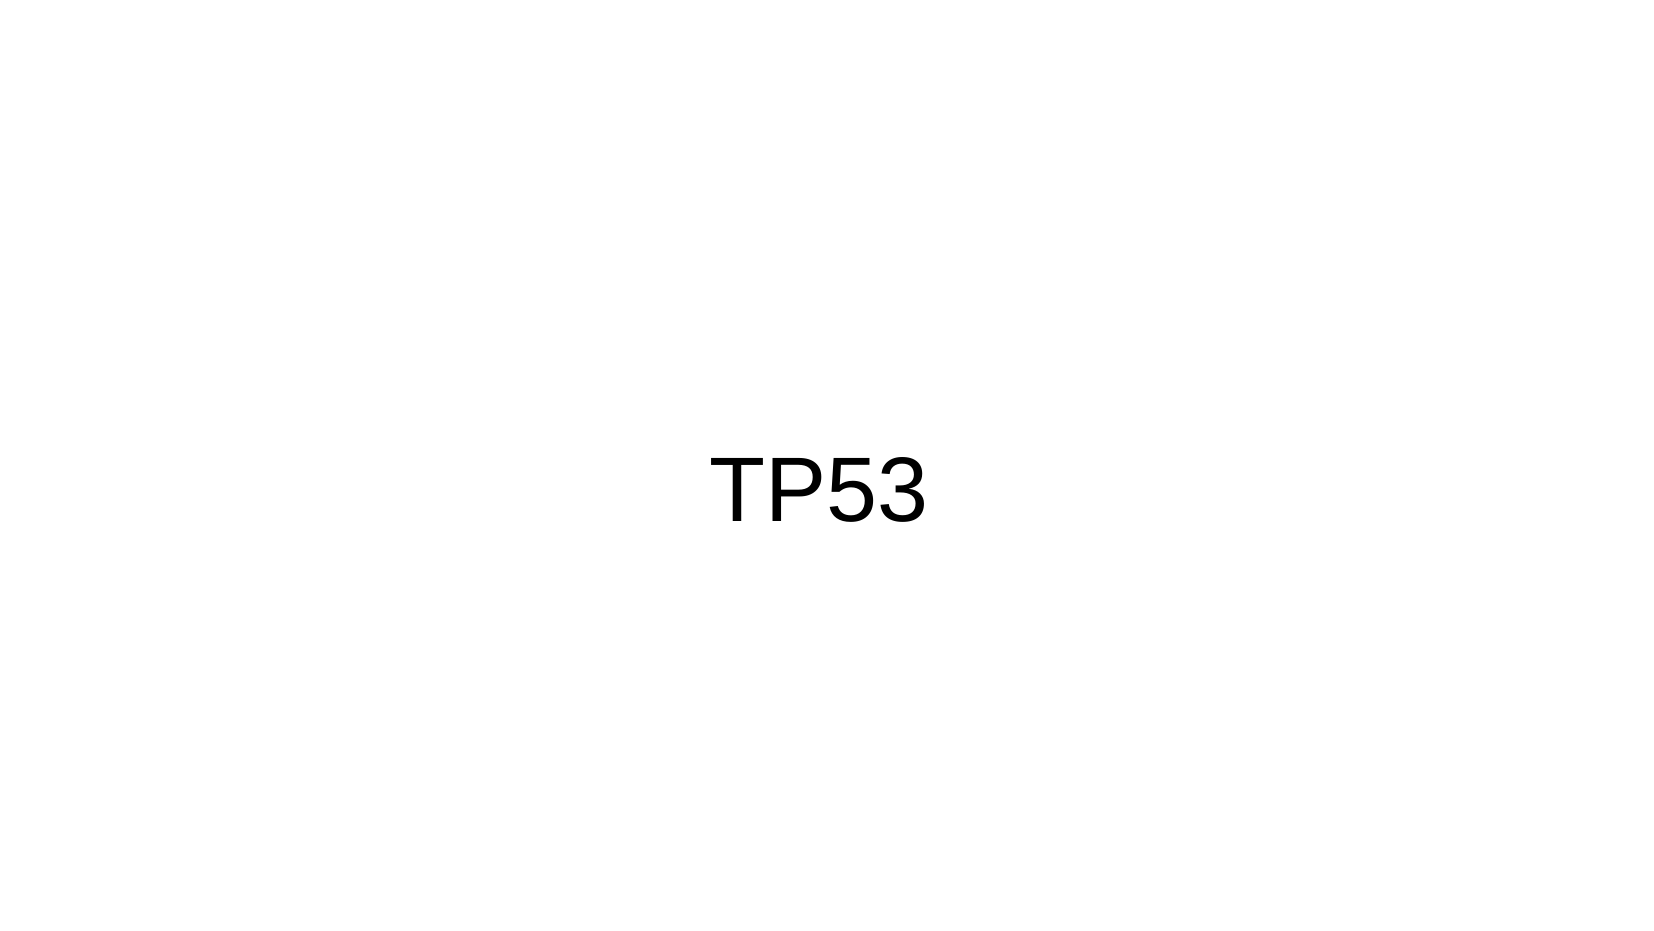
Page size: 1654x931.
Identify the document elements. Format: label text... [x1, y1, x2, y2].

title TP53 [75, 412, 1564, 568]
